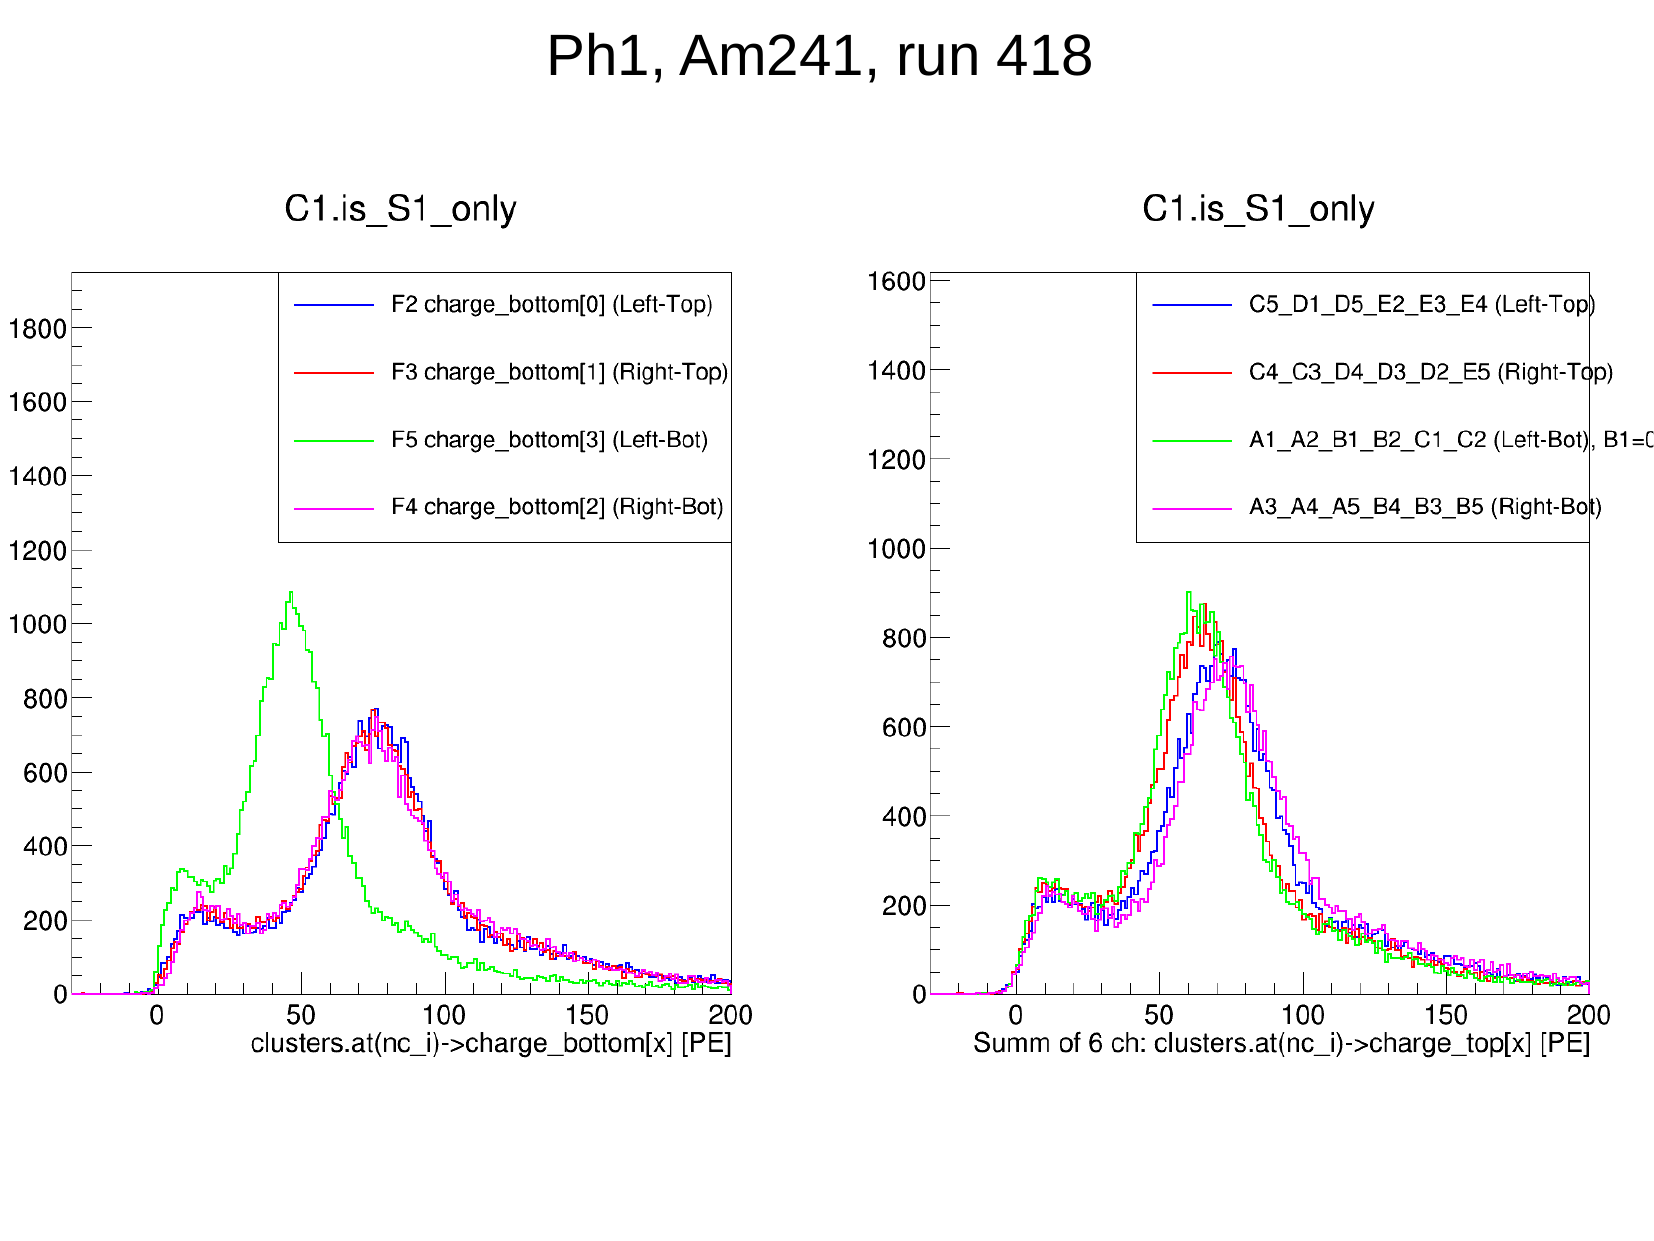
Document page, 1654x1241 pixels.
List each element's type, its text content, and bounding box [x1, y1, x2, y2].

picture [6, 181, 1654, 1066]
text_box Ph1, Am241, run 418 [480, 14, 1162, 151]
